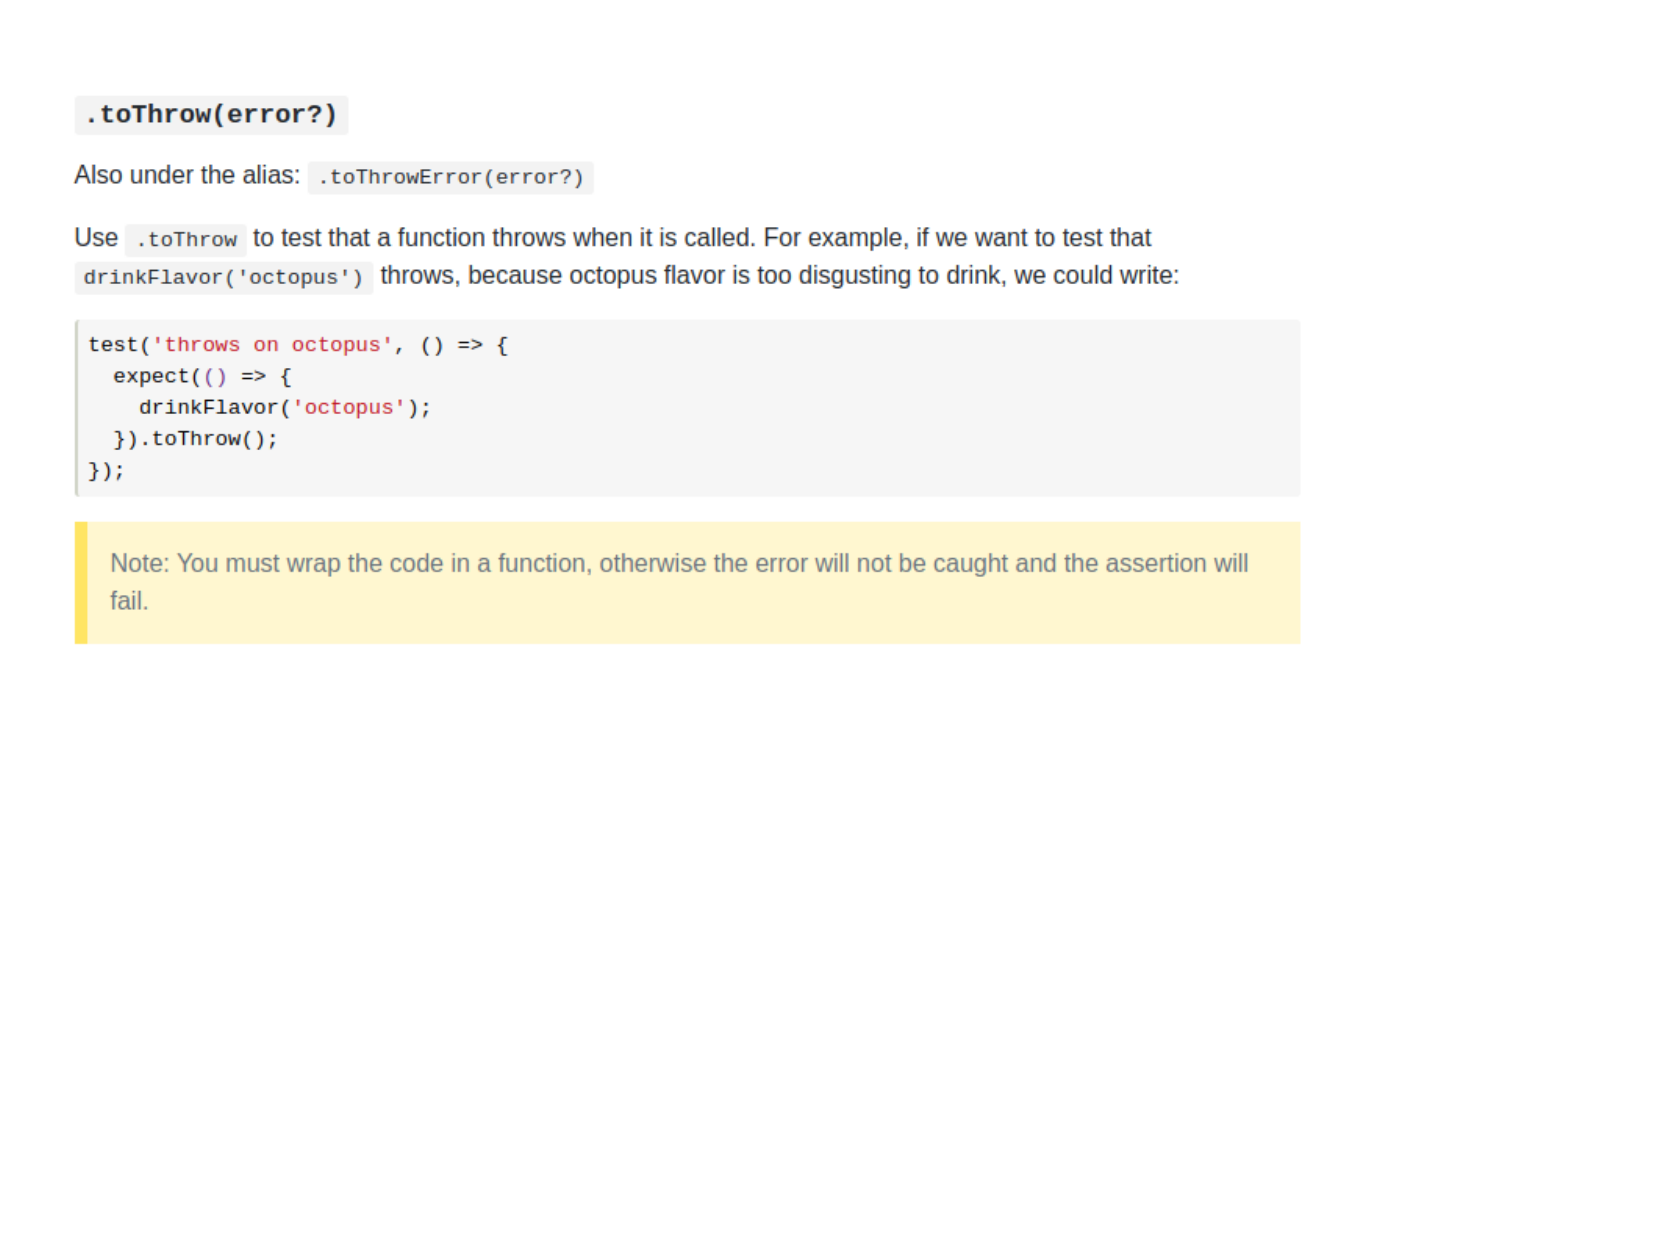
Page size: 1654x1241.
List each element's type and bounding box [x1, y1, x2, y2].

picture [47, 71, 1332, 674]
